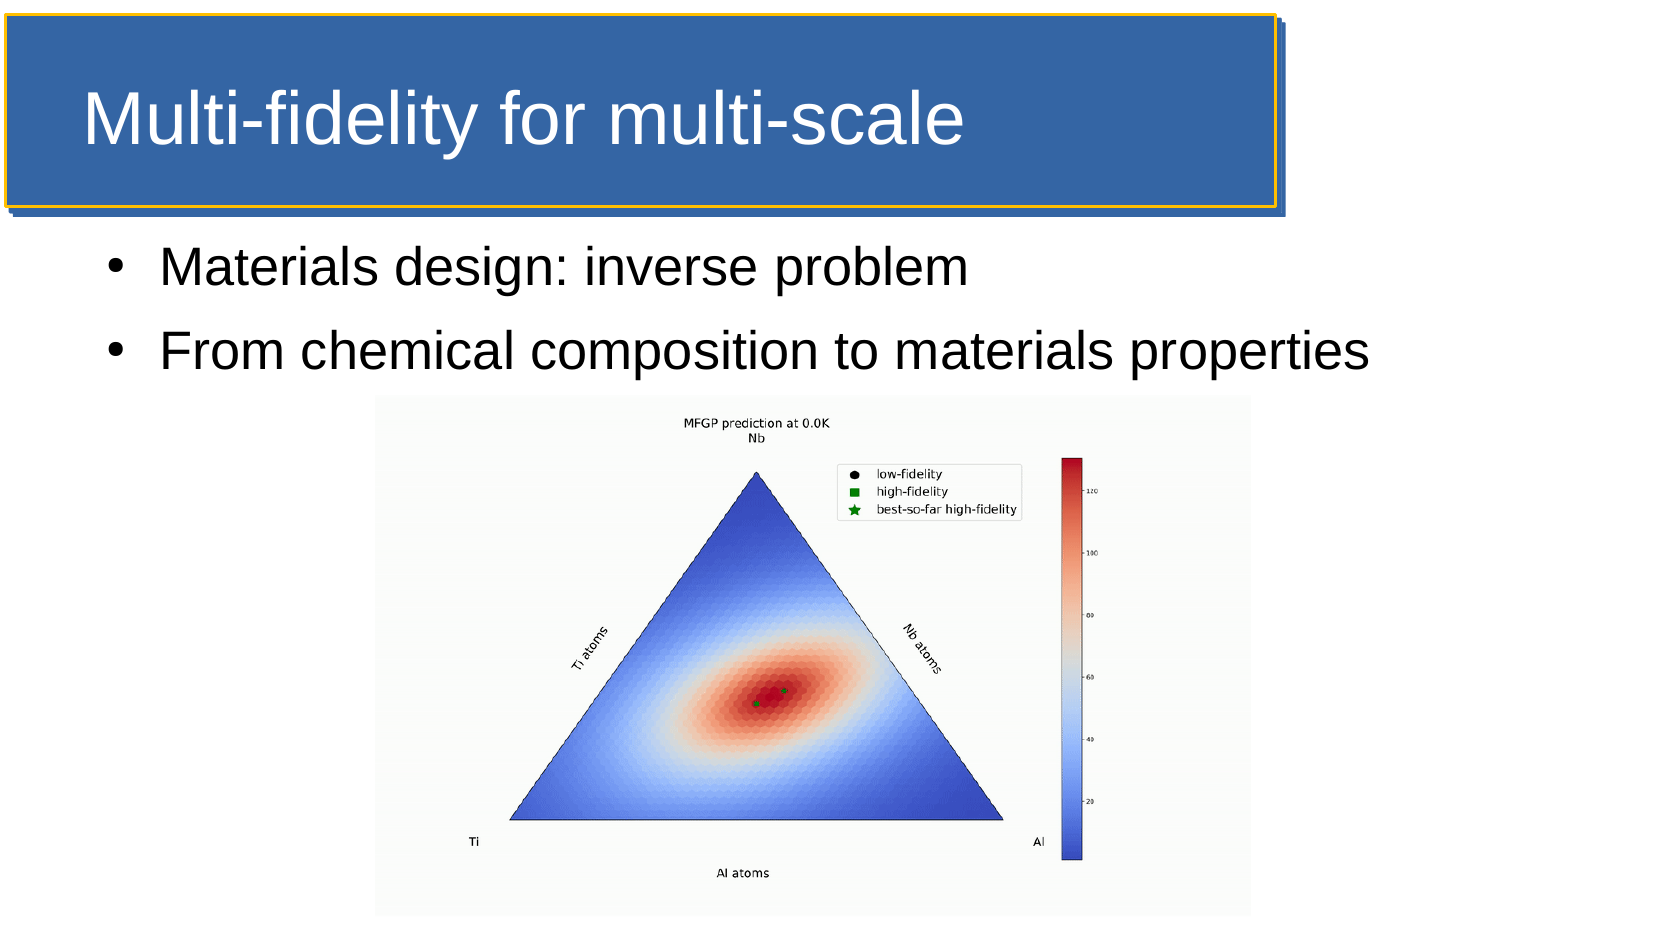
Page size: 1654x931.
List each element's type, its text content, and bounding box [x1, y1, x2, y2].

title Multi-fidelity for multi-scale [82, 44, 1235, 192]
picture [375, 395, 1251, 917]
list Materials design: inverse problem From chemical composition to materials properties [88, 236, 1565, 798]
